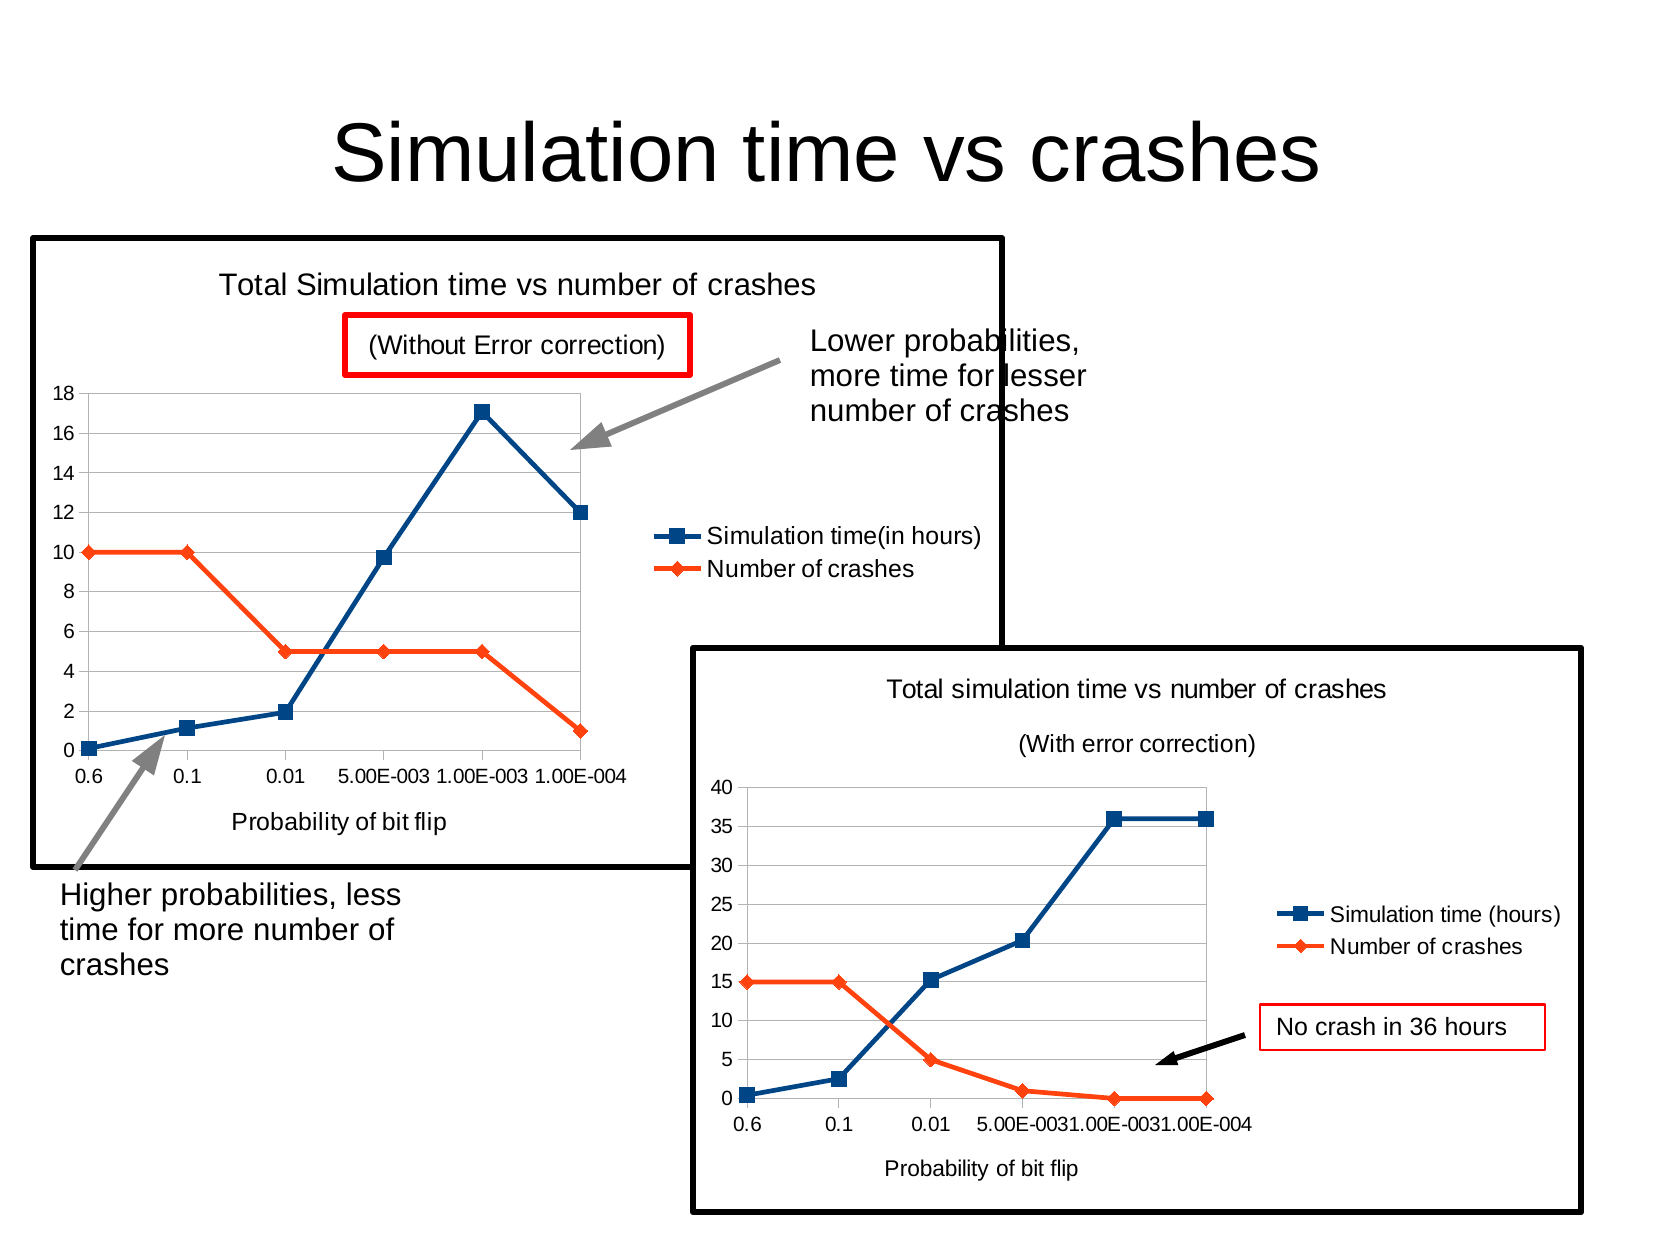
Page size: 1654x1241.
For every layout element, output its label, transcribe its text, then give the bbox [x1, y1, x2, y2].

chart [30, 234, 1585, 1216]
text_box No crash in 36 hours [1260, 1004, 1546, 1051]
text_box Lower probabilities, more time for lesser number of crashes [795, 316, 1171, 436]
text_box Higher probabilities, less time for more number of crashes [45, 870, 421, 989]
title Simulation time vs crashes [82, 49, 1571, 257]
